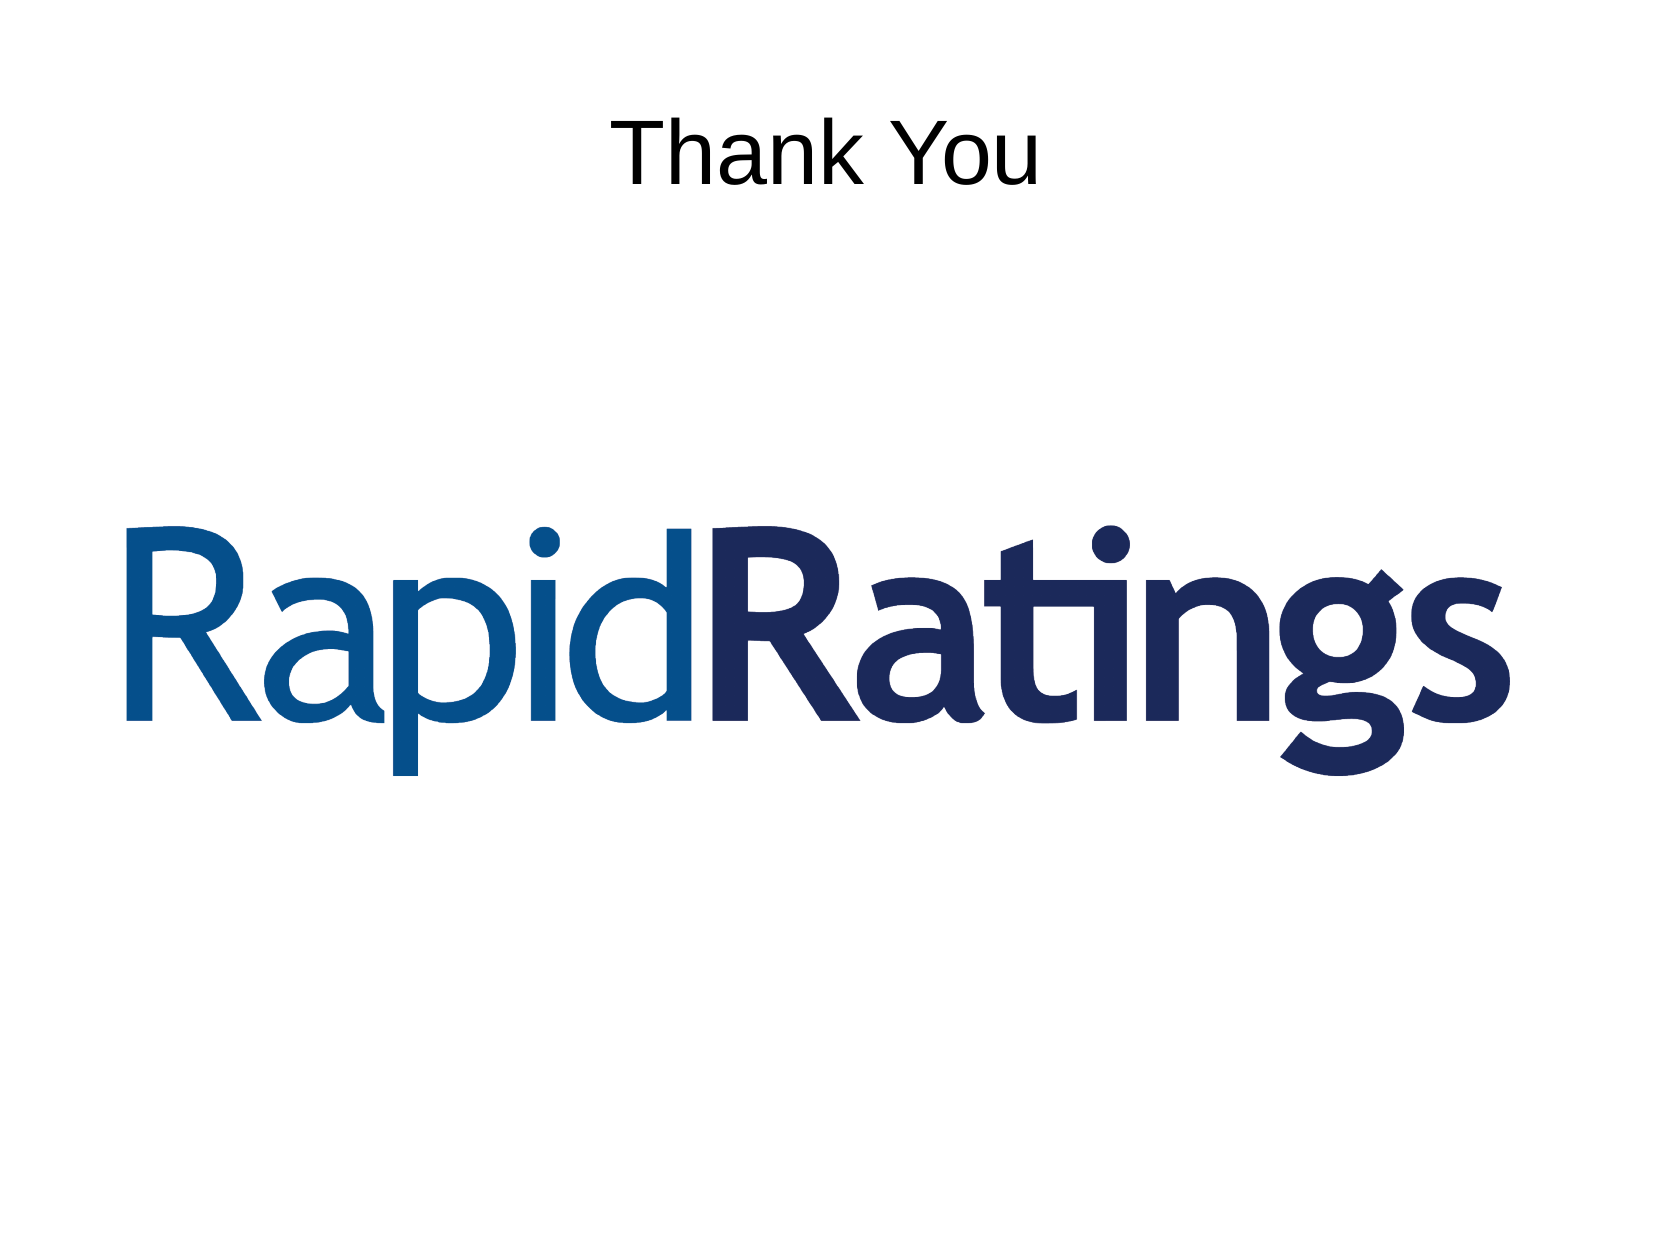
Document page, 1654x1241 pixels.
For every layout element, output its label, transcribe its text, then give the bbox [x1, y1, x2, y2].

title Thank You [82, 49, 1571, 257]
picture [94, 496, 1547, 796]
